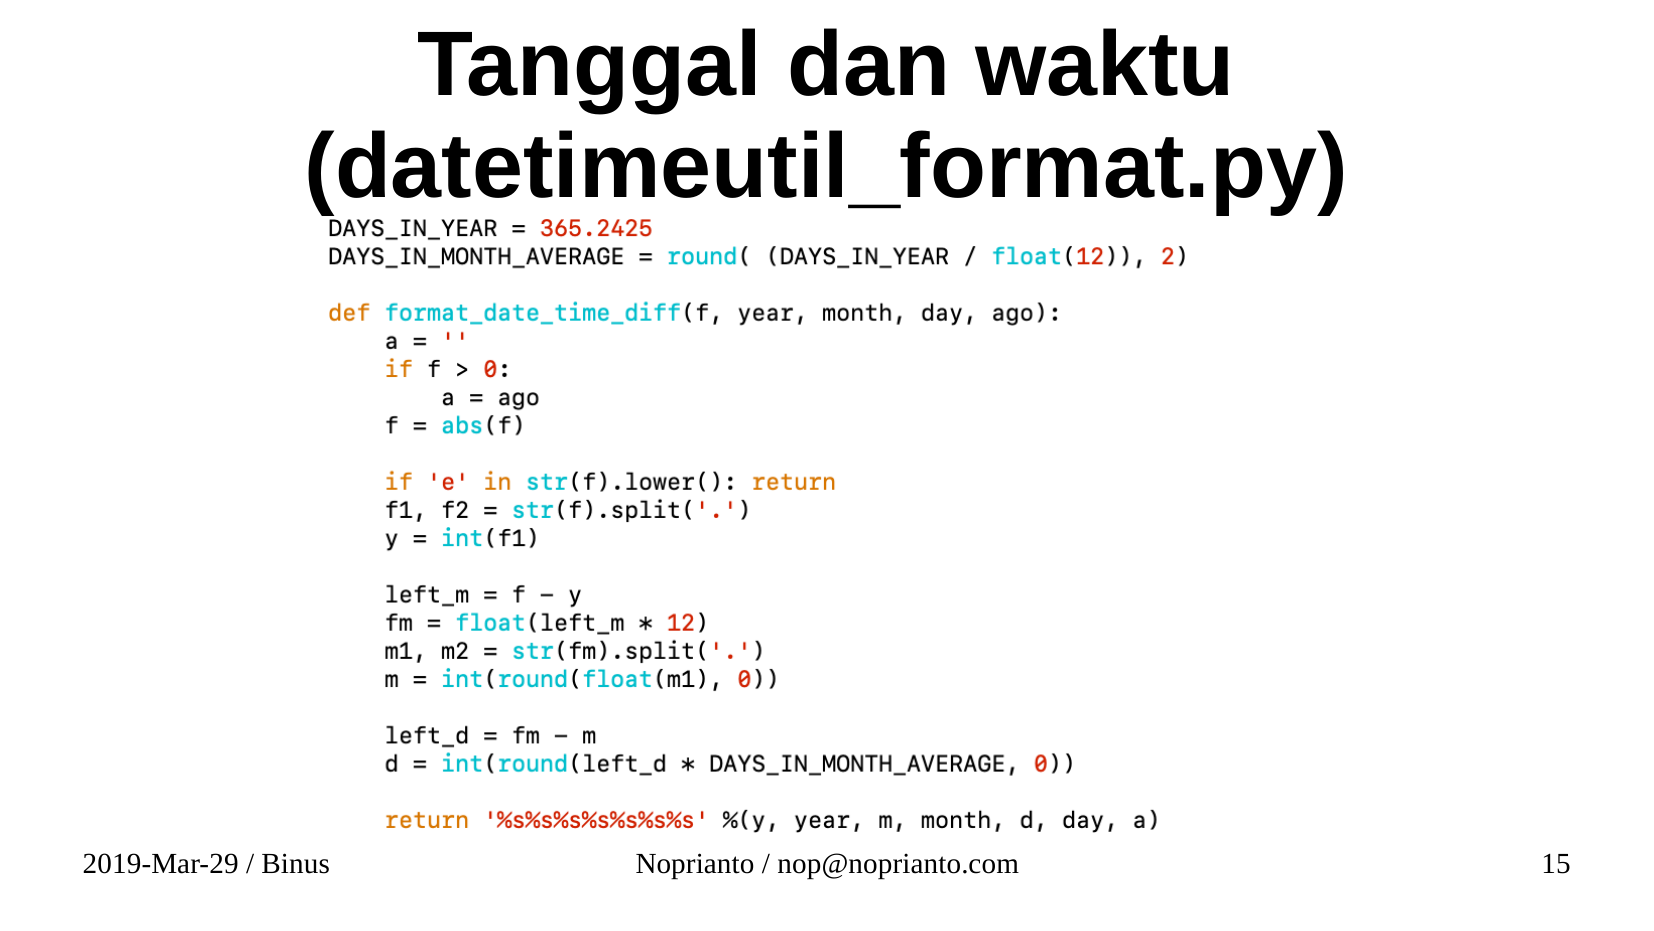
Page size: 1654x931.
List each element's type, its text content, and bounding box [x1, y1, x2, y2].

title Tanggal dan waktu (datetimeutil_format.py) [82, 12, 1571, 218]
picture [326, 217, 1201, 833]
